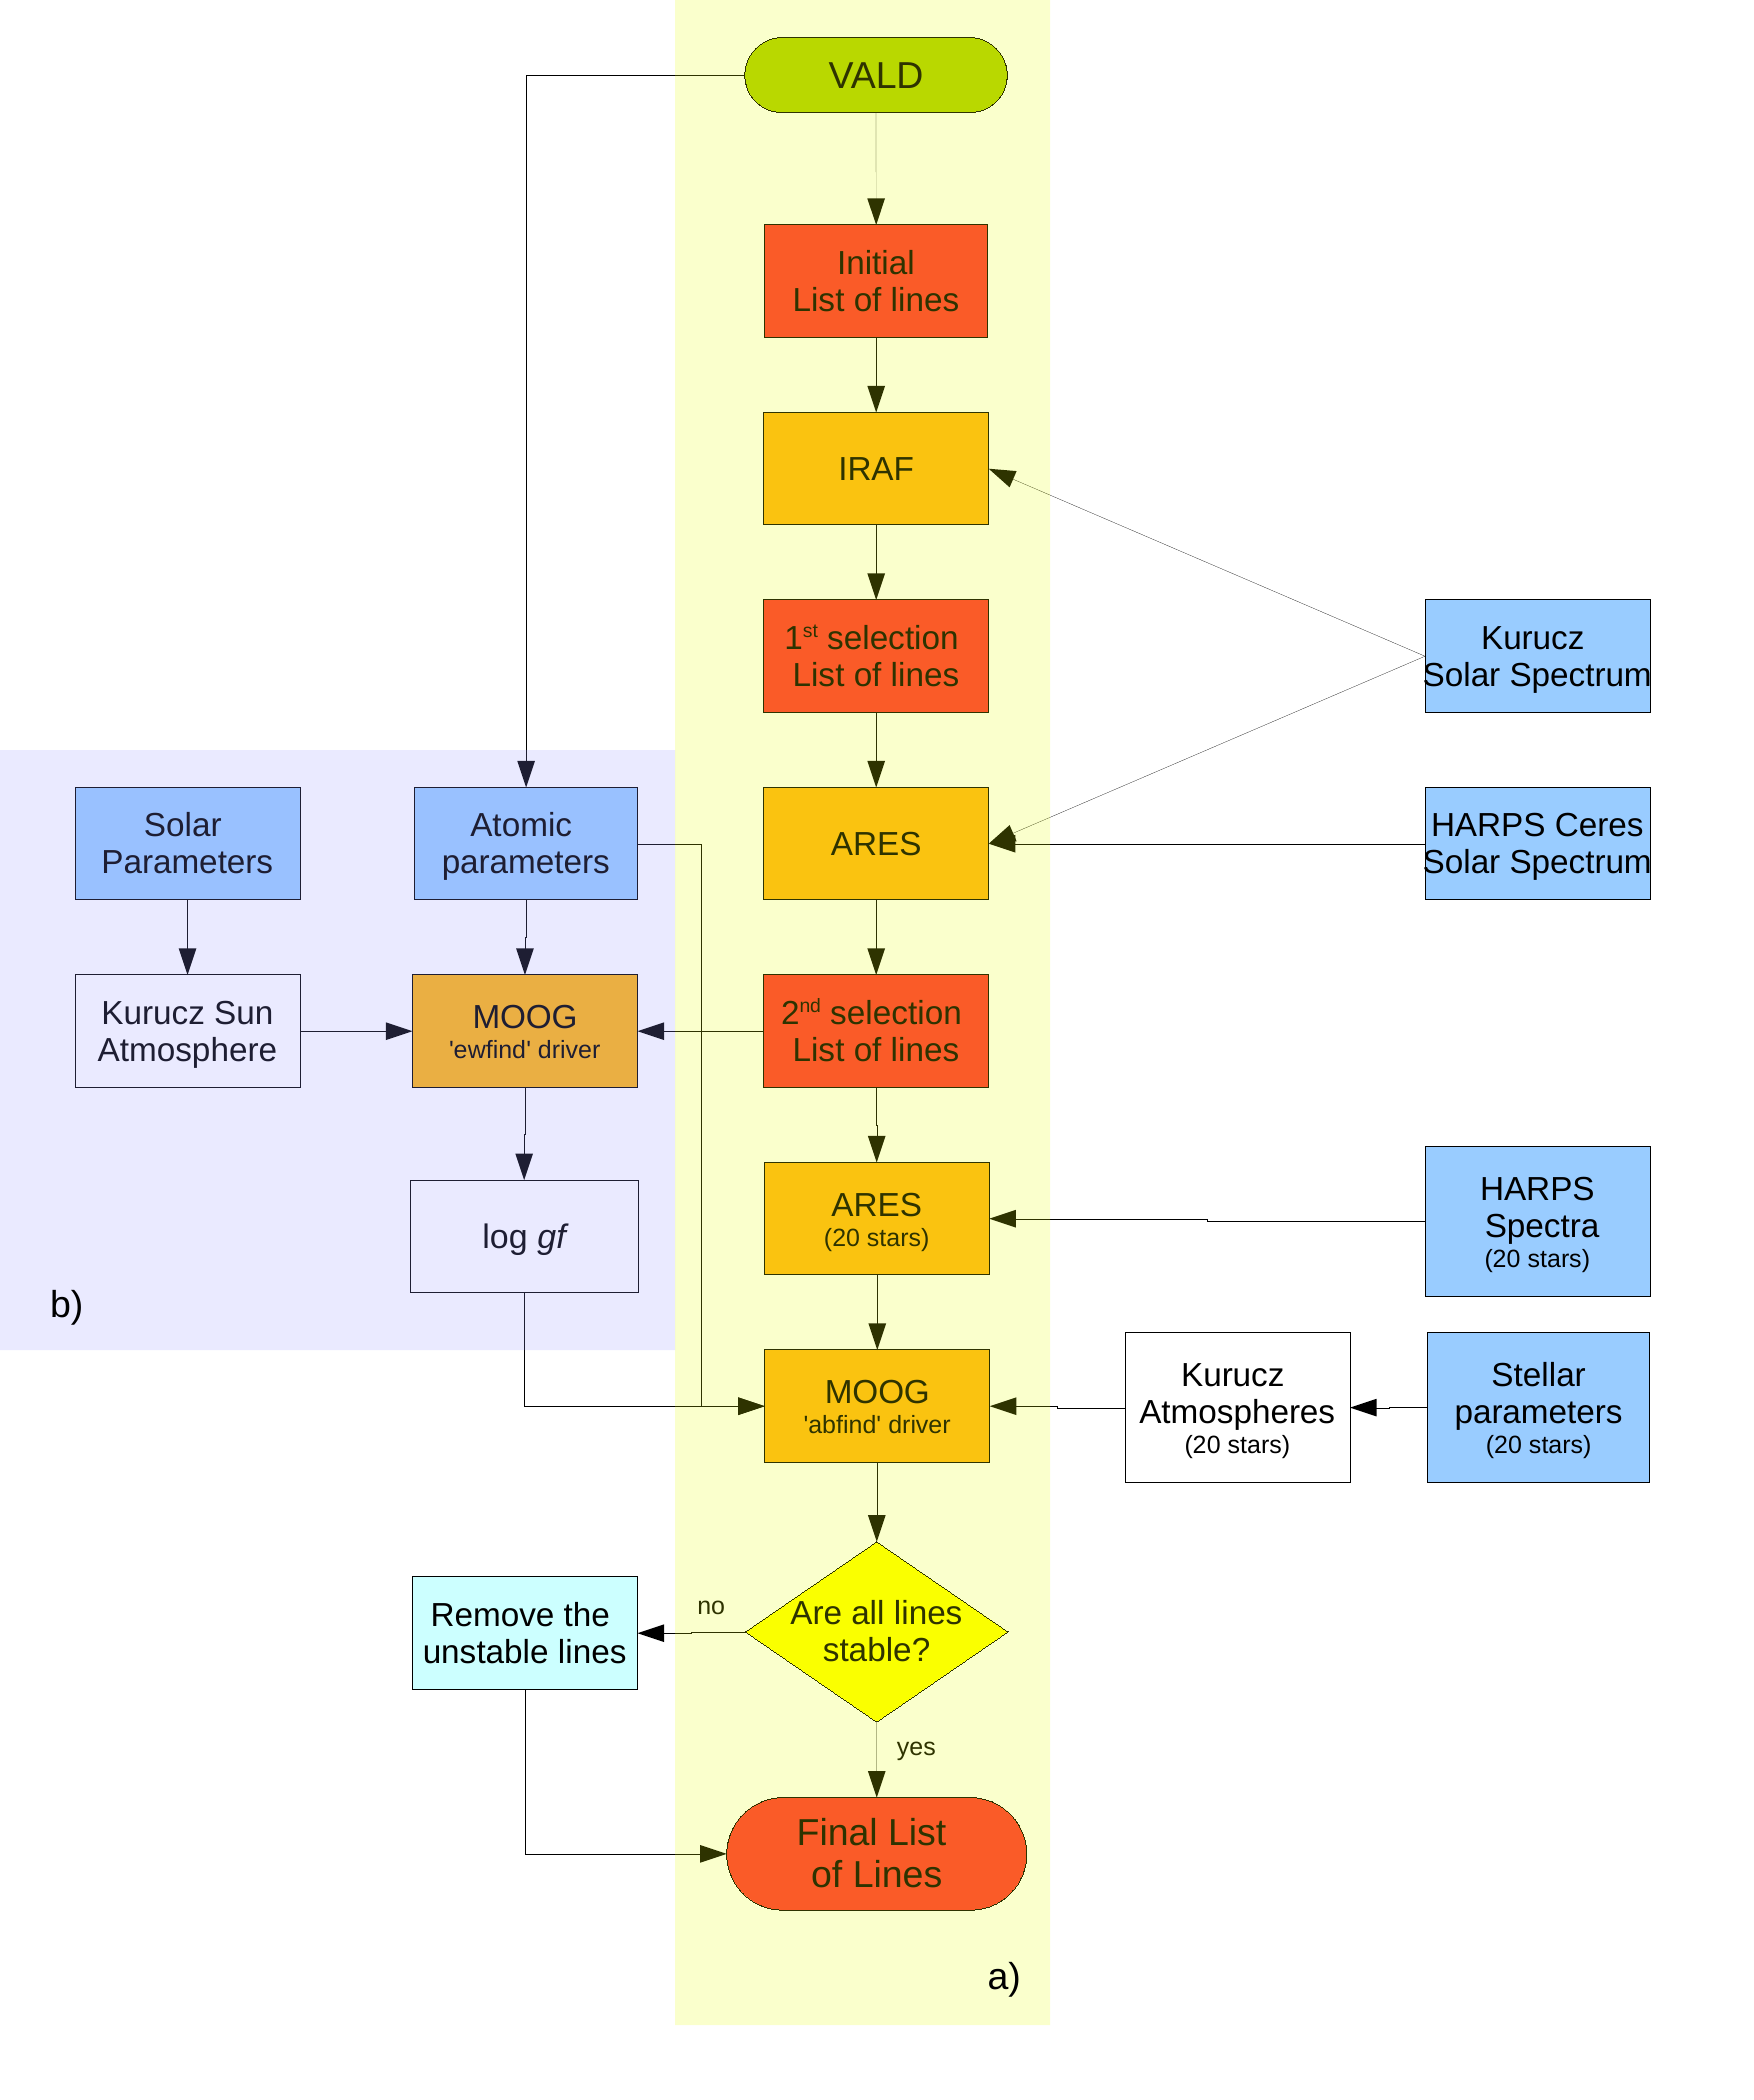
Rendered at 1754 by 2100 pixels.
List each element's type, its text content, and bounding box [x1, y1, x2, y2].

text_box HARPS Spectra (20 stars) [1425, 1146, 1651, 1297]
text_box Kurucz Atmospheres (20 stars) [1125, 1332, 1351, 1483]
text_box [0, 0, 1050, 2025]
text_box b) [0, 1276, 99, 1368]
text_box Remove the unstable lines [412, 1576, 638, 1690]
text_box a) [937, 1948, 1036, 2020]
text_box HARPS Ceres Solar Spectrum [1425, 787, 1651, 900]
text_box Kurucz Solar Spectrum [1425, 599, 1651, 713]
text_box Stellar parameters (20 stars) [1427, 1332, 1650, 1483]
